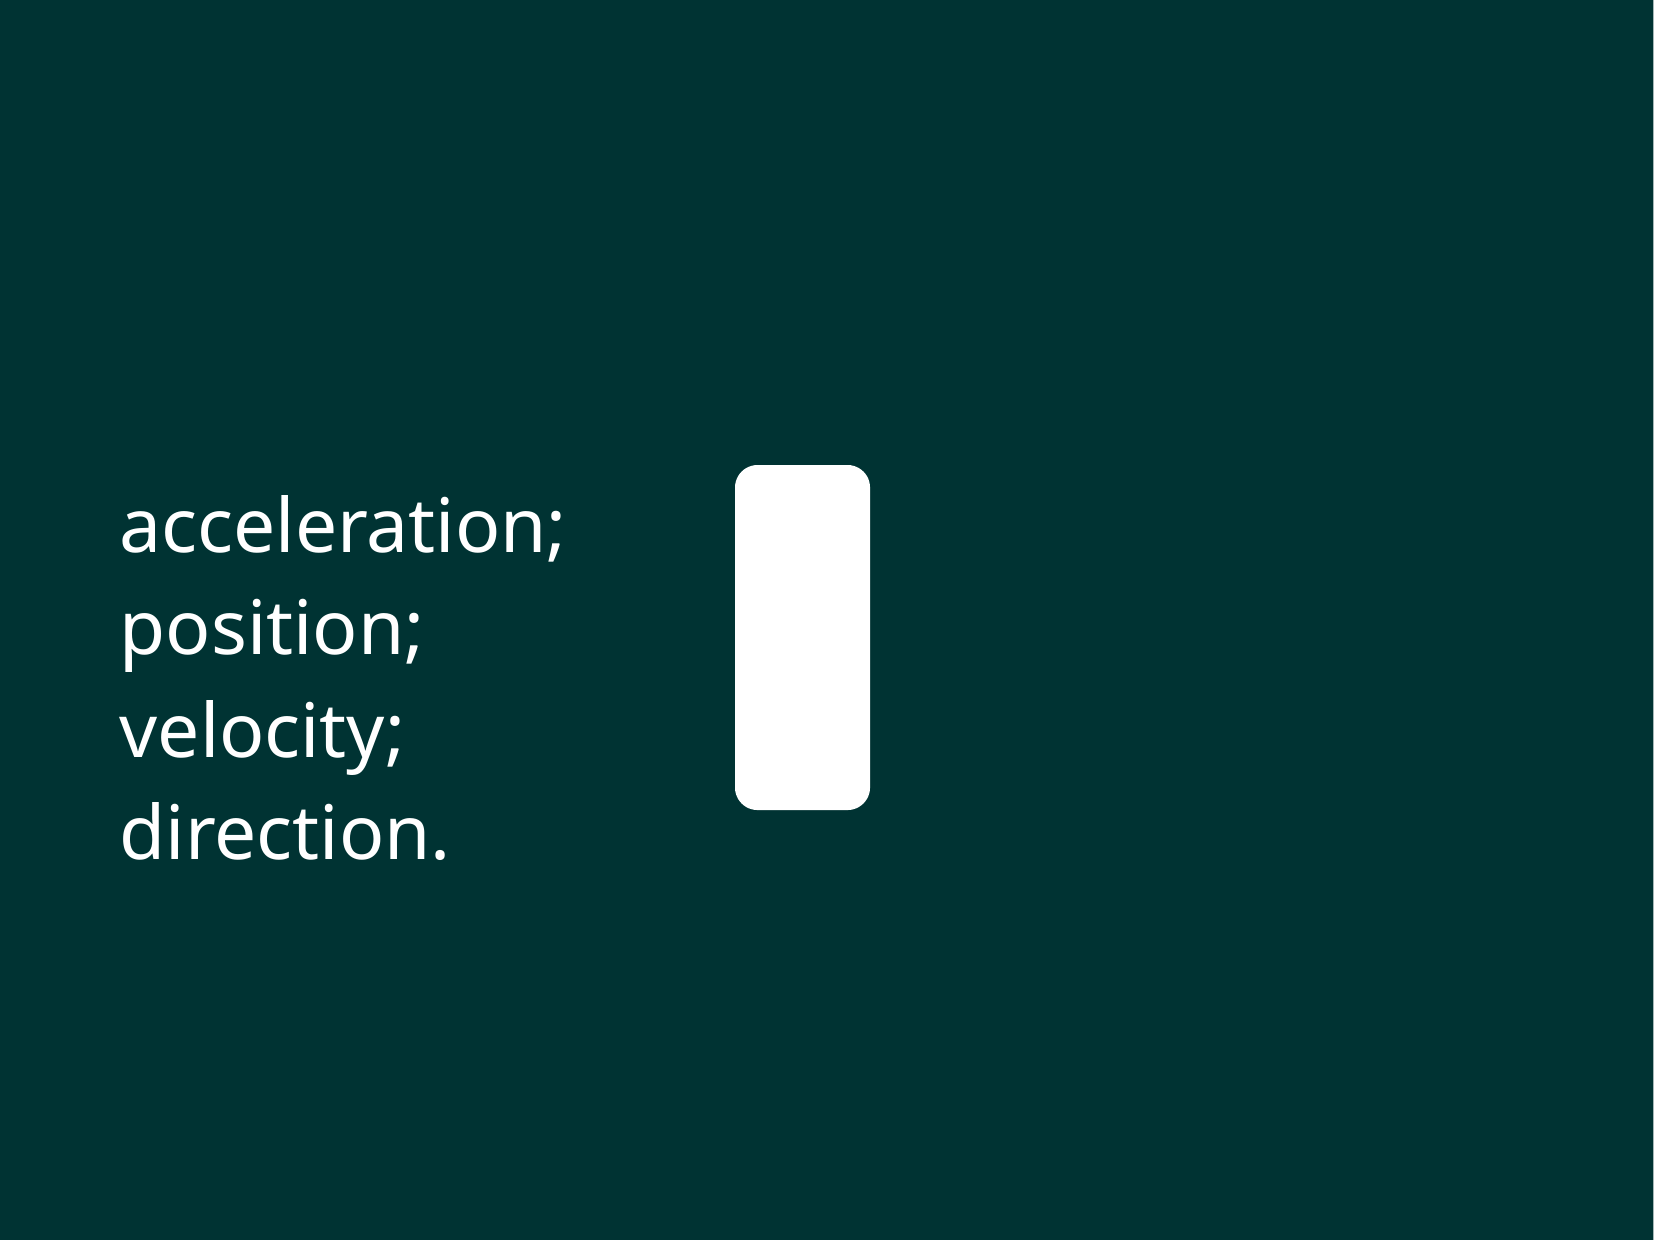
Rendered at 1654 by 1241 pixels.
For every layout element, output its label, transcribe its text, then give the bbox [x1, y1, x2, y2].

text_box [735, 465, 871, 811]
text_box acceleration; position; velocity; direction. [105, 465, 562, 817]
